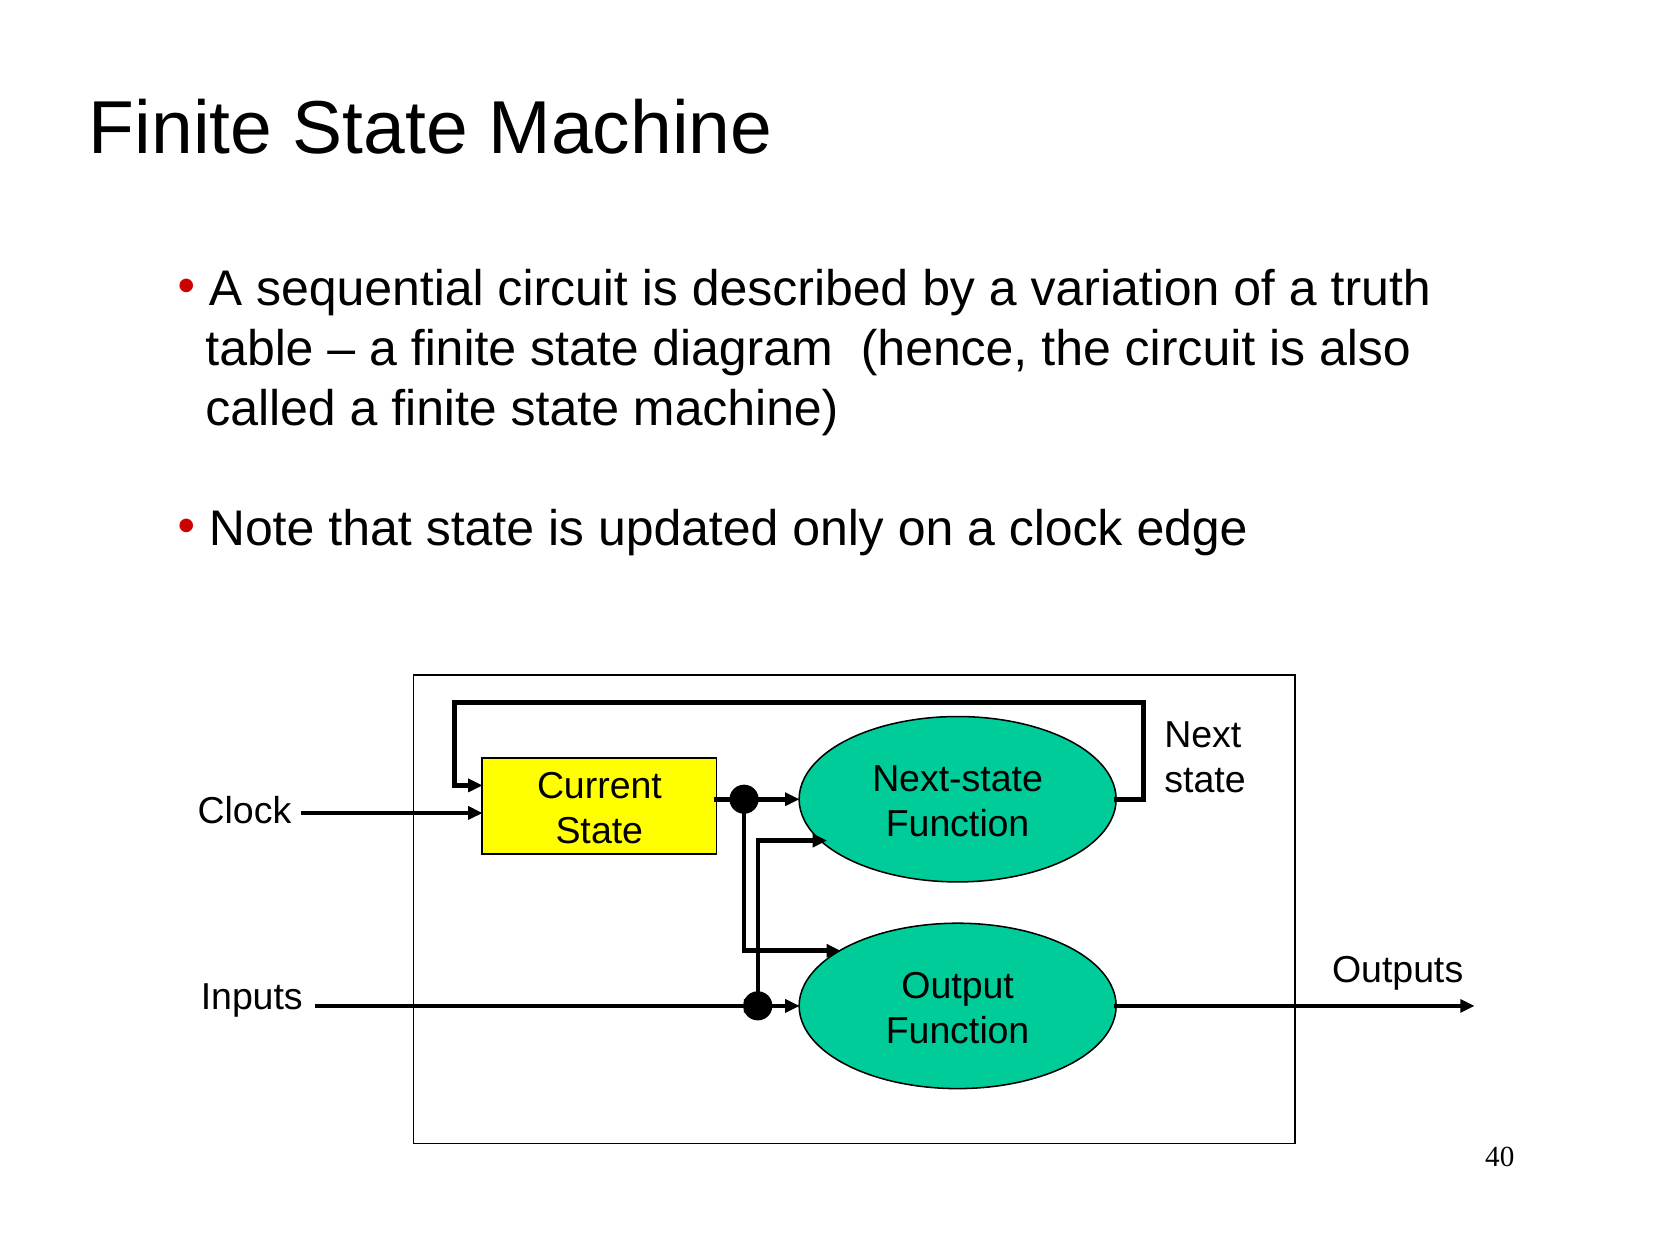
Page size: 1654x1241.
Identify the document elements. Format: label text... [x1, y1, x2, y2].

text_box A sequential circuit is described by a variation of a truth table – a finite state diagram (hence, the circuit is also called a finite state machine) Note that state is updated only on a clock edge [162, 247, 1447, 564]
text_box [760, 953, 826, 1005]
text_box Clock [182, 778, 307, 839]
text_box Outputs [1317, 936, 1479, 998]
text_box Next state [1149, 702, 1261, 809]
text_box Next-state Function [799, 716, 1117, 882]
text_box [413, 1007, 1296, 1144]
text_box [457, 705, 1141, 798]
text_box Output Function [799, 923, 1117, 1089]
text_box Finite State Machine [74, 71, 788, 177]
text_box Inputs [186, 964, 318, 1026]
text_box <number> [1185, 1129, 1530, 1213]
text_box [746, 800, 812, 948]
text_box [413, 675, 1296, 1004]
text_box Current State [482, 757, 717, 855]
text_box [413, 802, 756, 1004]
